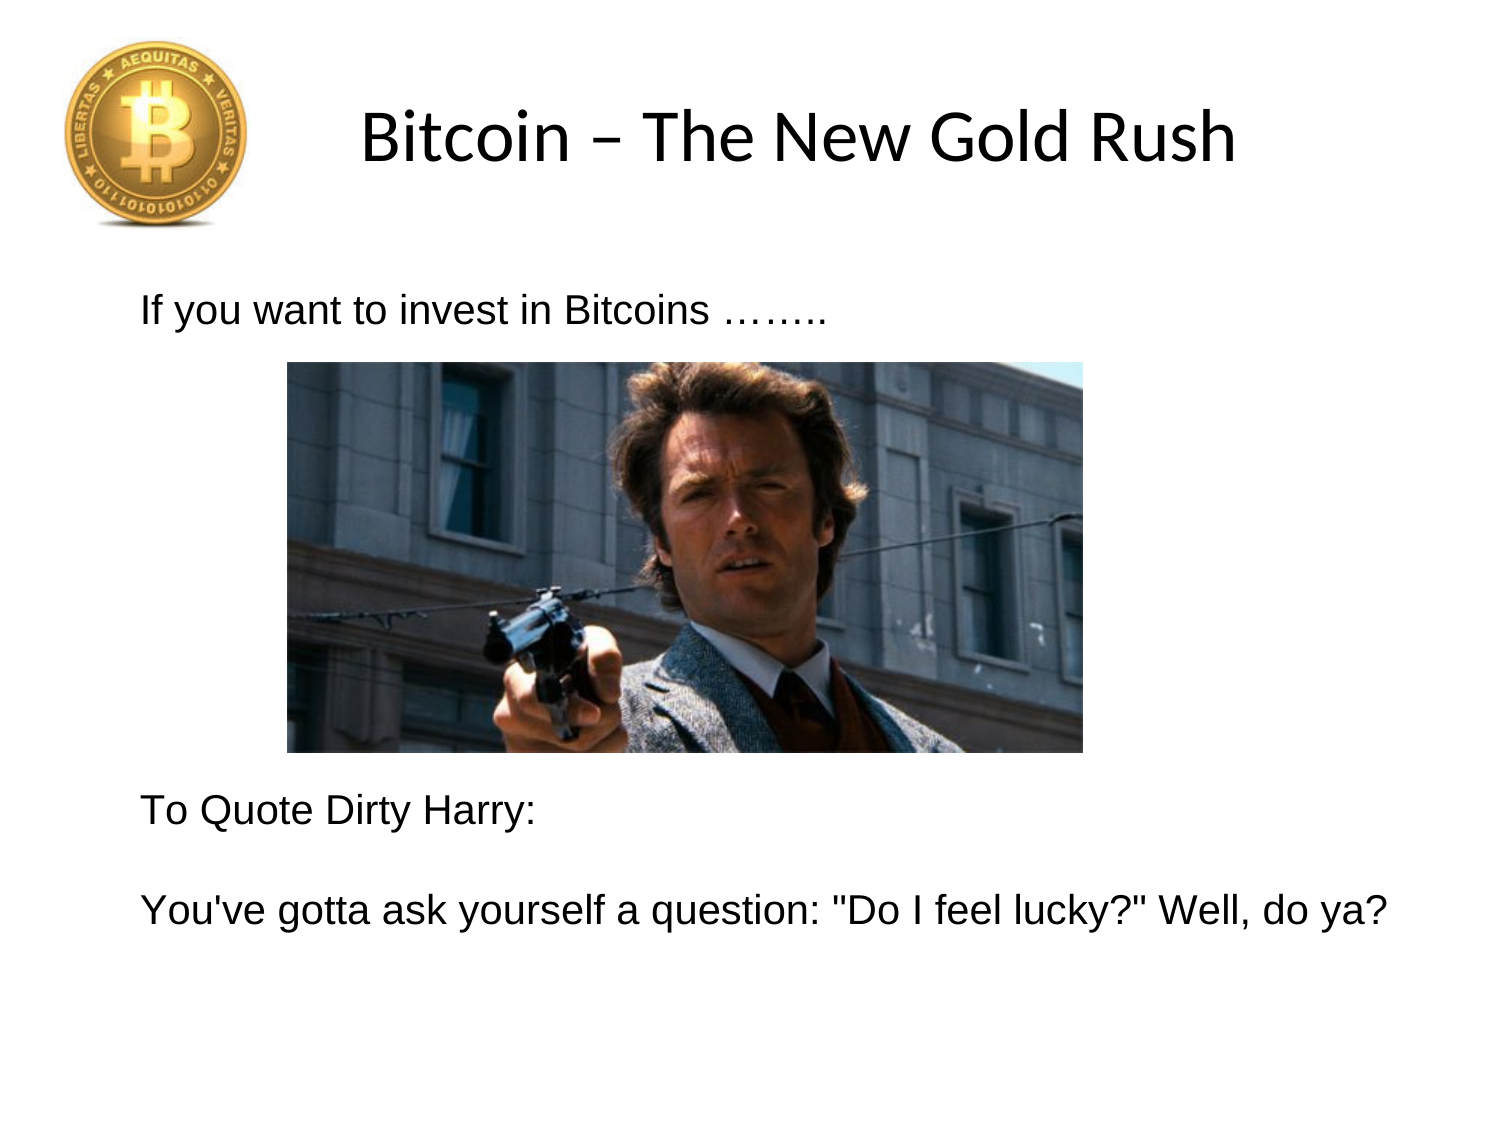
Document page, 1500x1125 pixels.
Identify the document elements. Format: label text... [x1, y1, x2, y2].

text_box If you want to invest in Bitcoins …….. To Quote Dirty Harry: You've gotta ask yourself a question: "Do I feel lucky?" Well, do ya? [124, 275, 1426, 941]
text_box Bitcoin – The New Gold Rush [275, 37, 1326, 225]
picture [62, 37, 250, 230]
picture [287, 362, 1083, 753]
